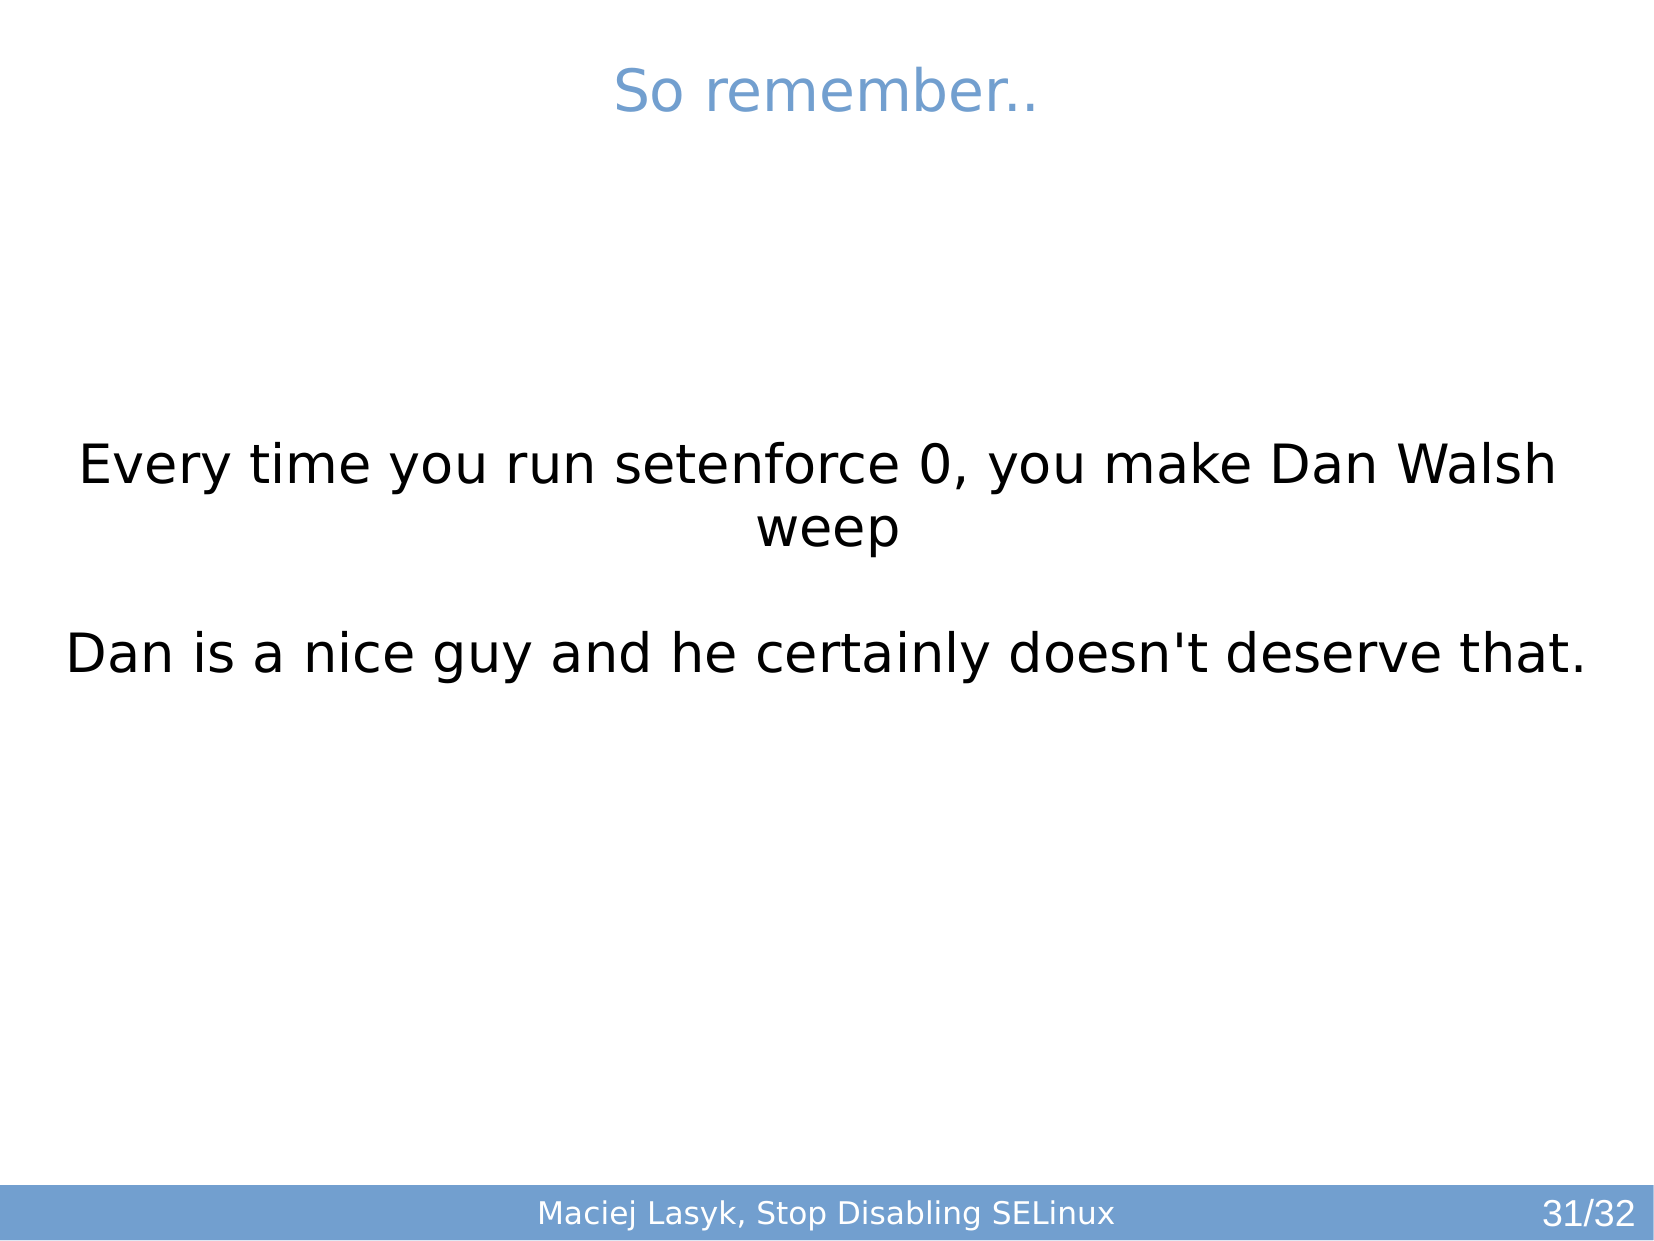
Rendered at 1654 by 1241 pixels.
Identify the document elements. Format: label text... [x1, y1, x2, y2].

text_box So remember.. [598, 50, 1056, 133]
text_box 31/32 [1516, 1185, 1651, 1241]
text_box Every time you run setenforce 0, you make Dan Walsh weep Dan is a nice guy and he certainly doesn't deserve that. [51, 426, 1606, 694]
text_box [0, 1185, 1516, 1241]
text_box Maciej Lasyk, Stop Disabling SELinux [522, 1188, 1132, 1240]
